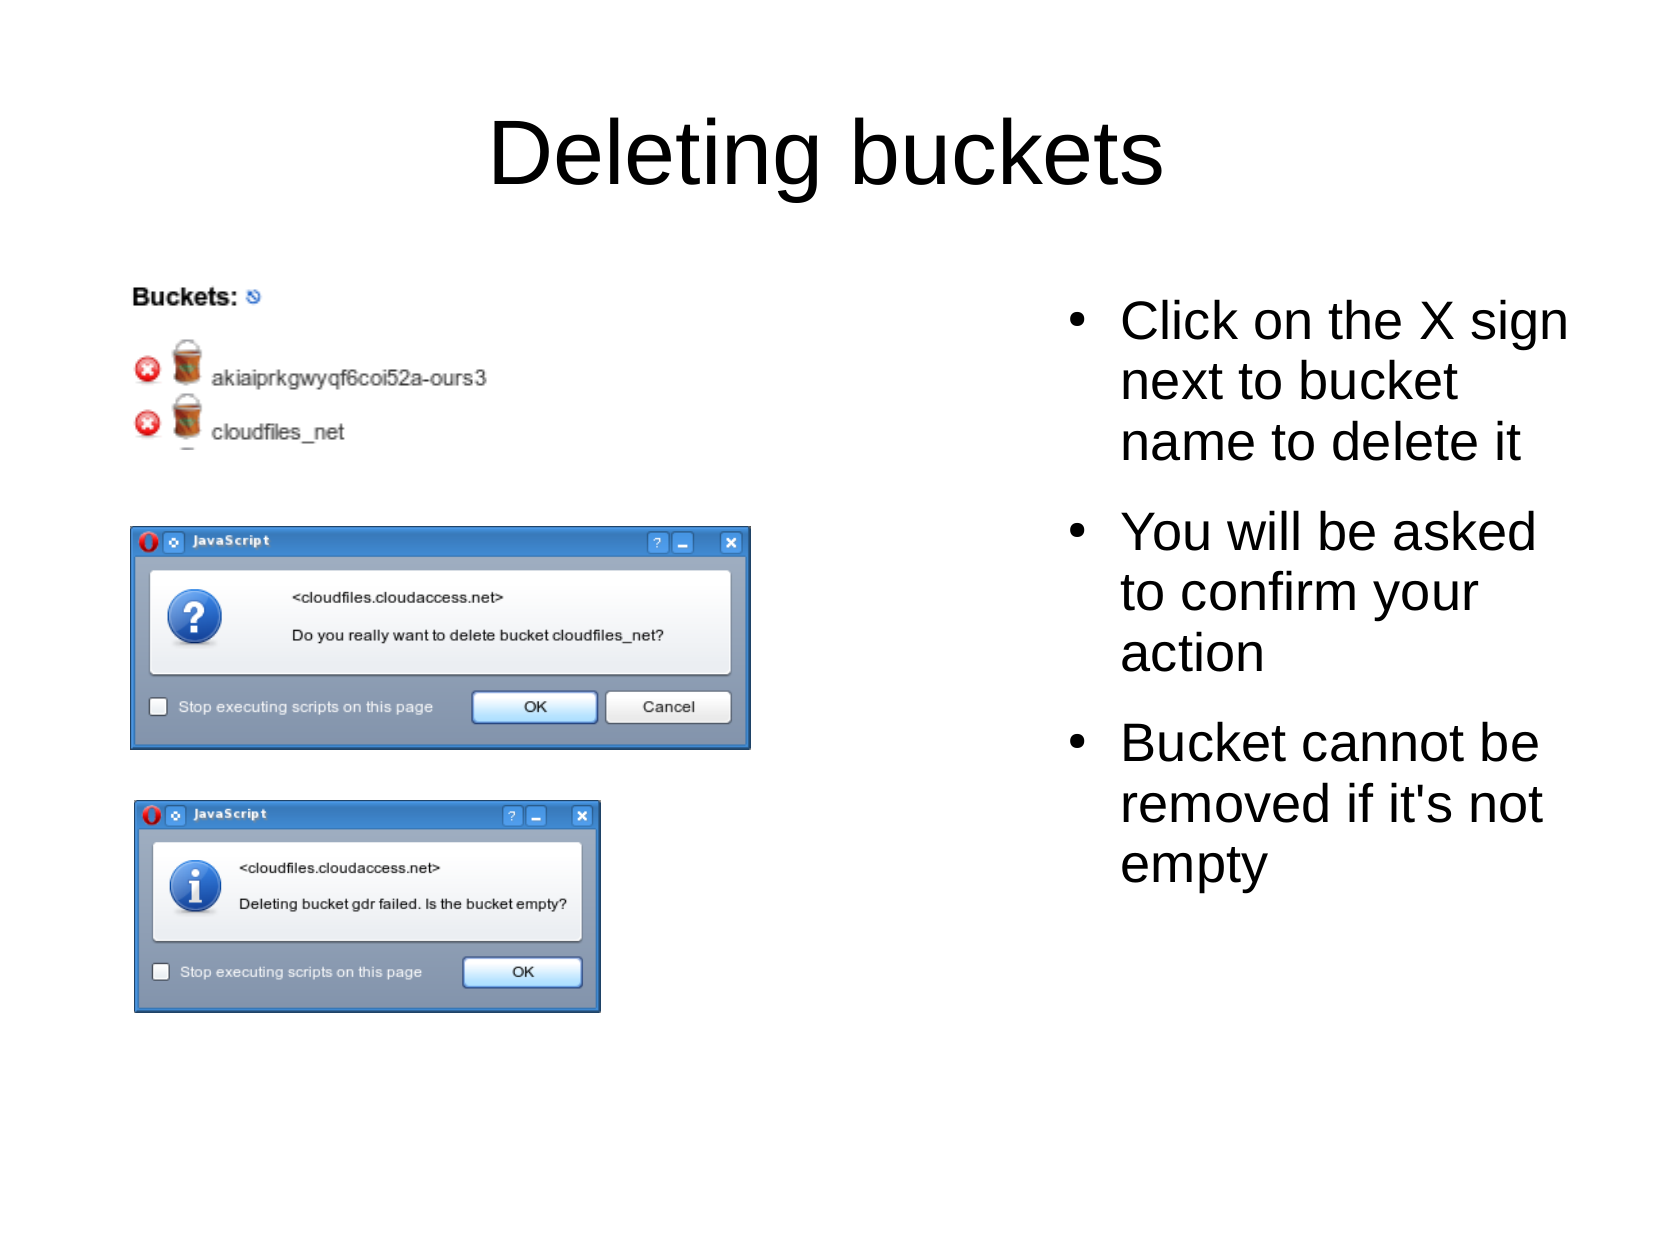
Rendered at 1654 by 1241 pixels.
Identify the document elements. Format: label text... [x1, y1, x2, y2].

title Deleting buckets [82, 49, 1571, 257]
picture [112, 272, 495, 451]
list Click on the X sign next to bucket name to delete it You will be asked to confirm your action Bucket cannot be removed if it's not empty [1050, 290, 1572, 1109]
picture [130, 526, 751, 751]
picture [134, 800, 601, 1013]
